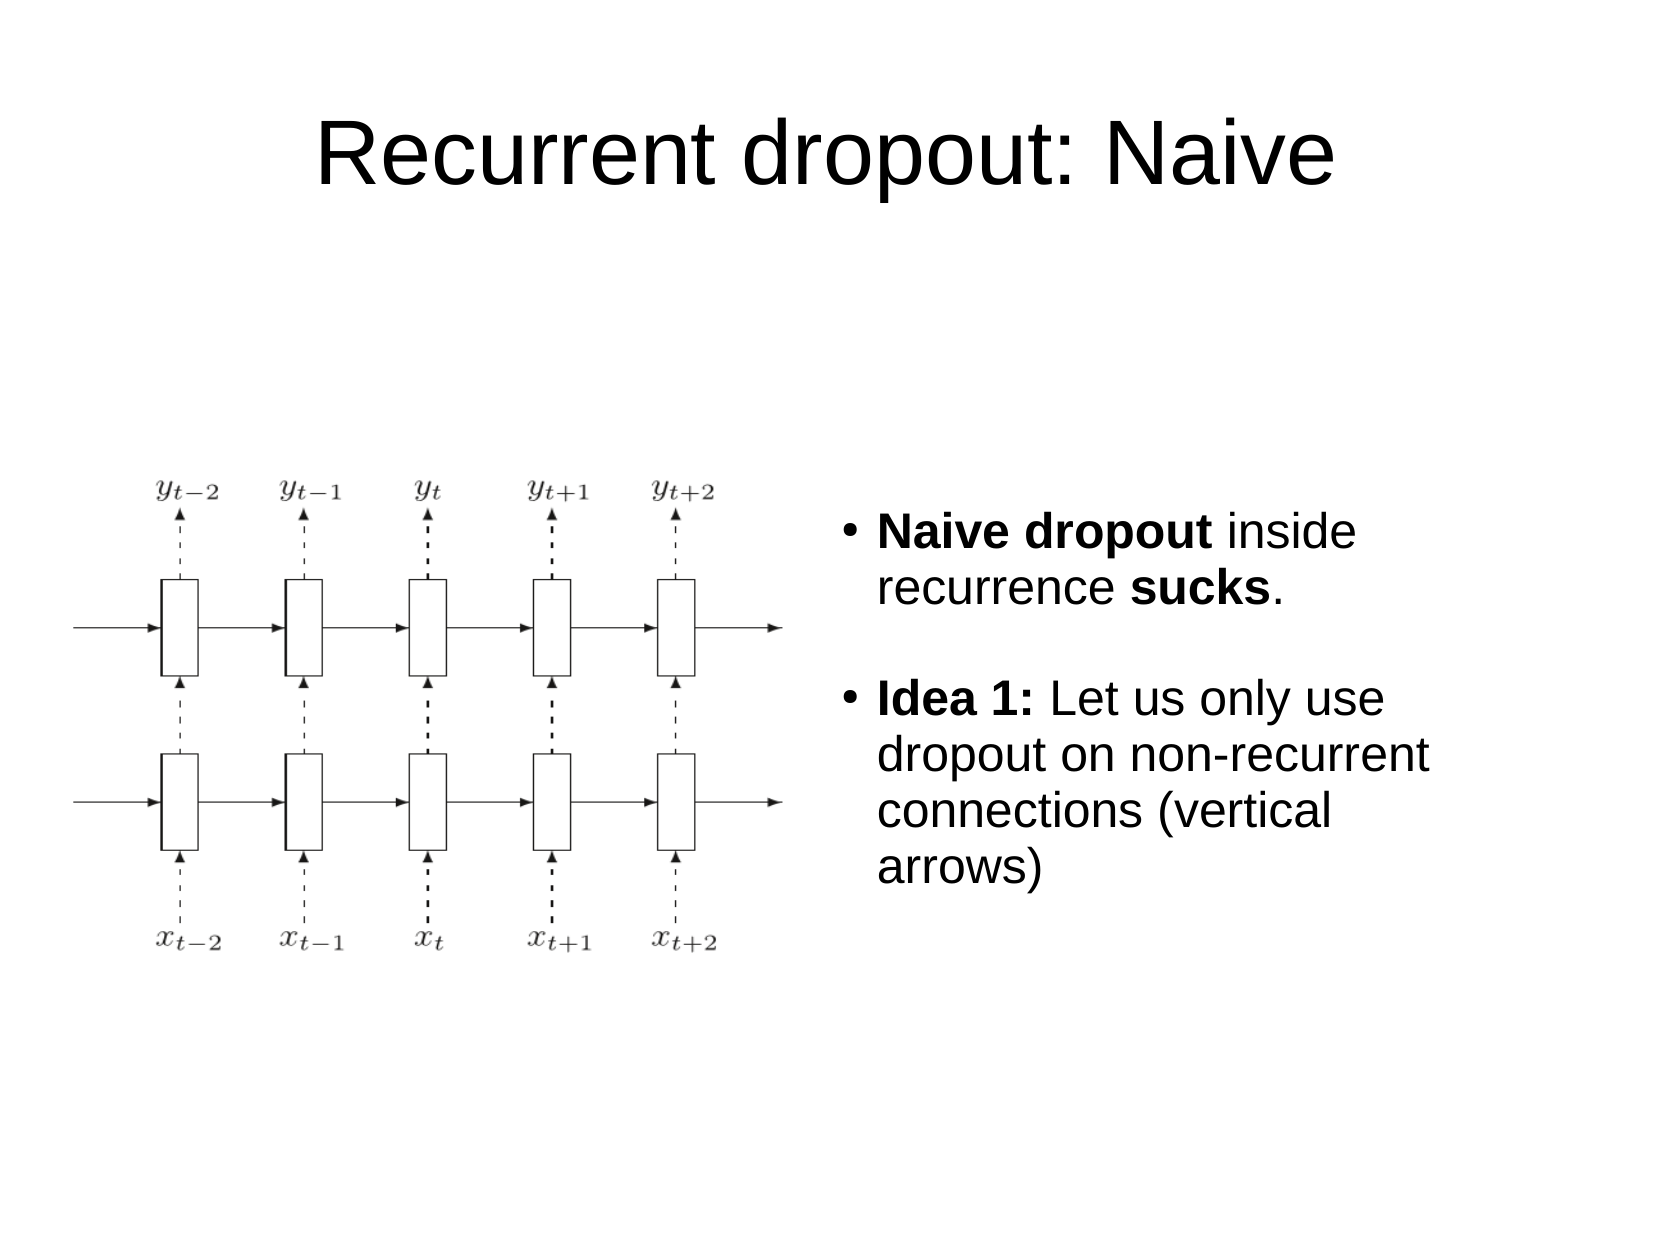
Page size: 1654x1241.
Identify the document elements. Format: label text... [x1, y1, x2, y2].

picture [67, 477, 789, 953]
title Recurrent dropout: Naive [82, 49, 1571, 257]
subtitle Naive dropout inside recurrence sucks. Idea 1: Let us only use dropout on non-recurrent connections (vertical arrows) [841, 348, 1470, 1049]
